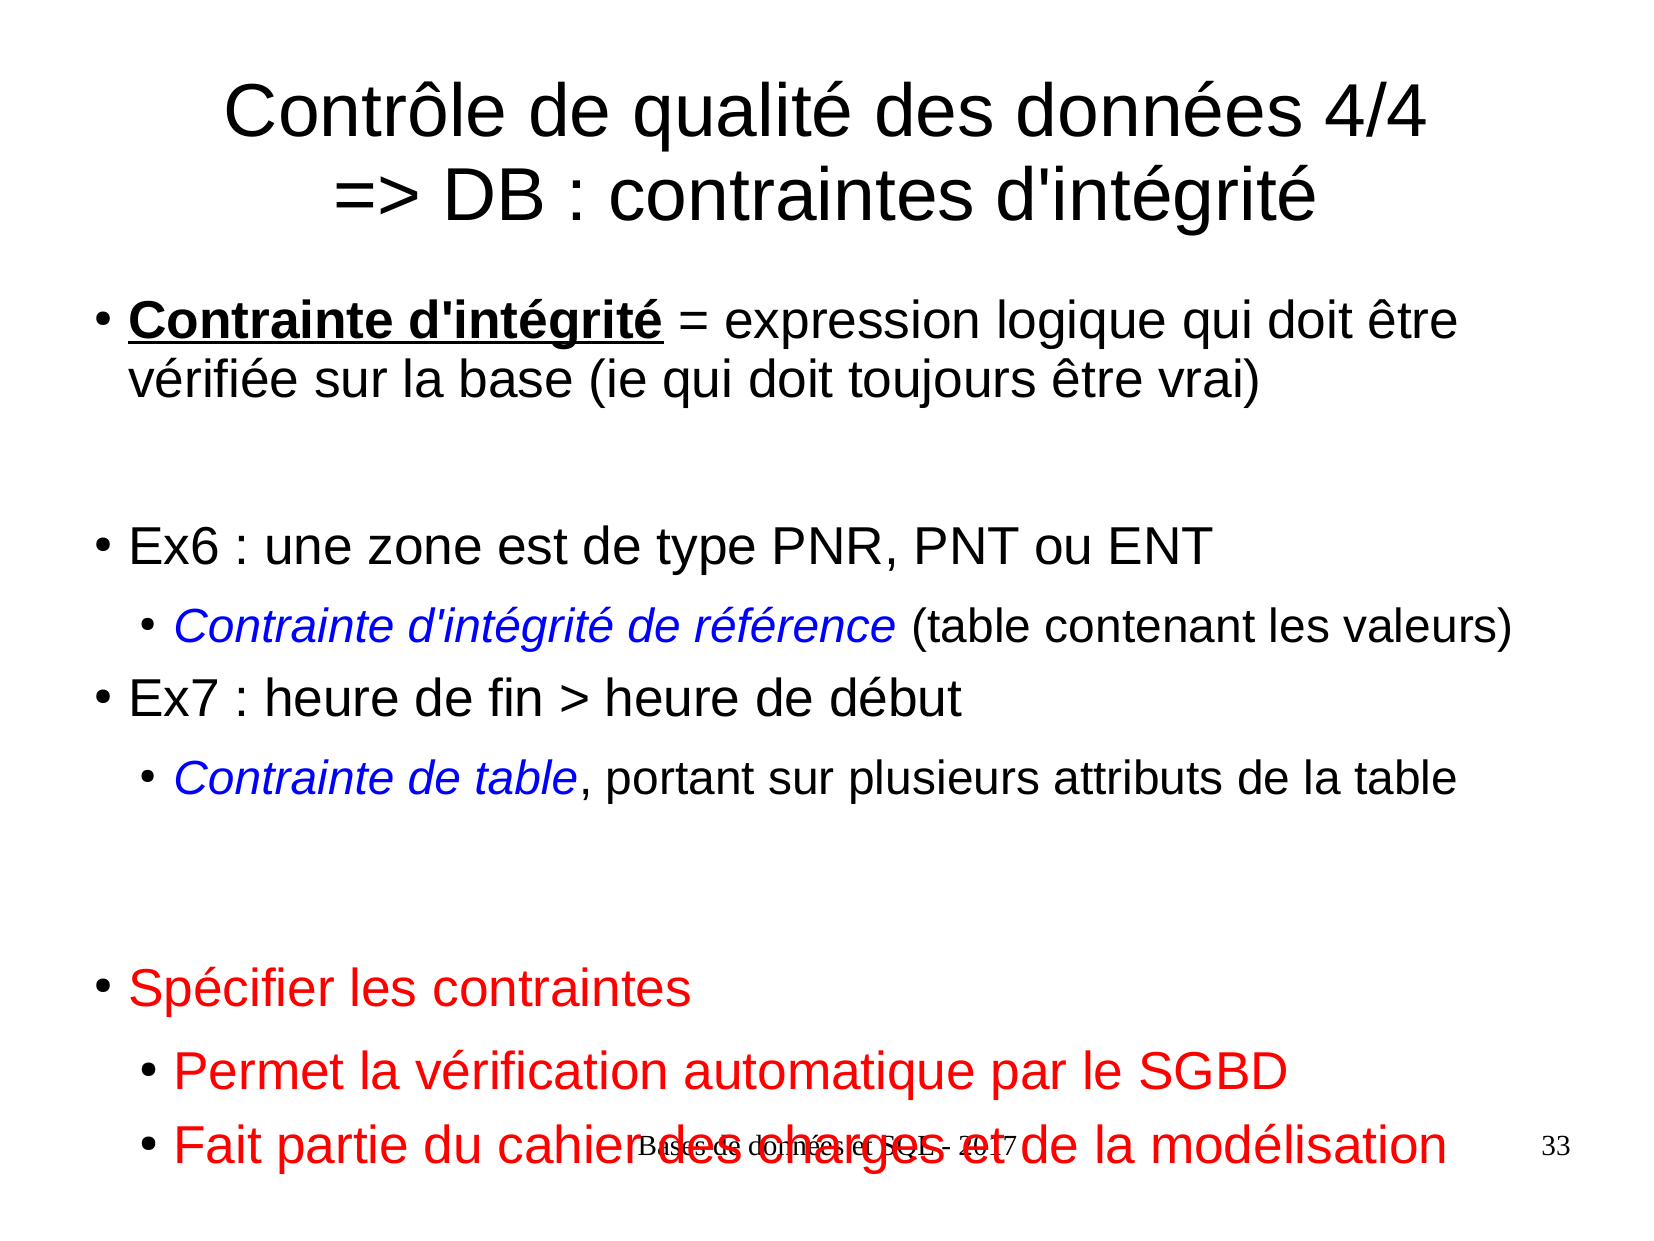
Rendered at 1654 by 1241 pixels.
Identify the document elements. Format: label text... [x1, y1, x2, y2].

list Contrainte d'intégrité = expression logique qui doit être vérifiée sur la base (ie qui doit toujours être vrai) Ex6 : une zone est de type PNR, PNT ou ENT Contrainte d'intégrité de référence (table contenant les valeurs) Ex7 : heure de fin > heure de début Contrainte de table, portant sur plusieurs attributs de la table Spécifier les contraintes Permet la vérification automatique par le SGBD Fait partie du cahier des charges et de la modélisation [82, 290, 1571, 1182]
title Contrôle de qualité des données 4/4 => DB : contraintes d'intégrité [82, 56, 1571, 250]
